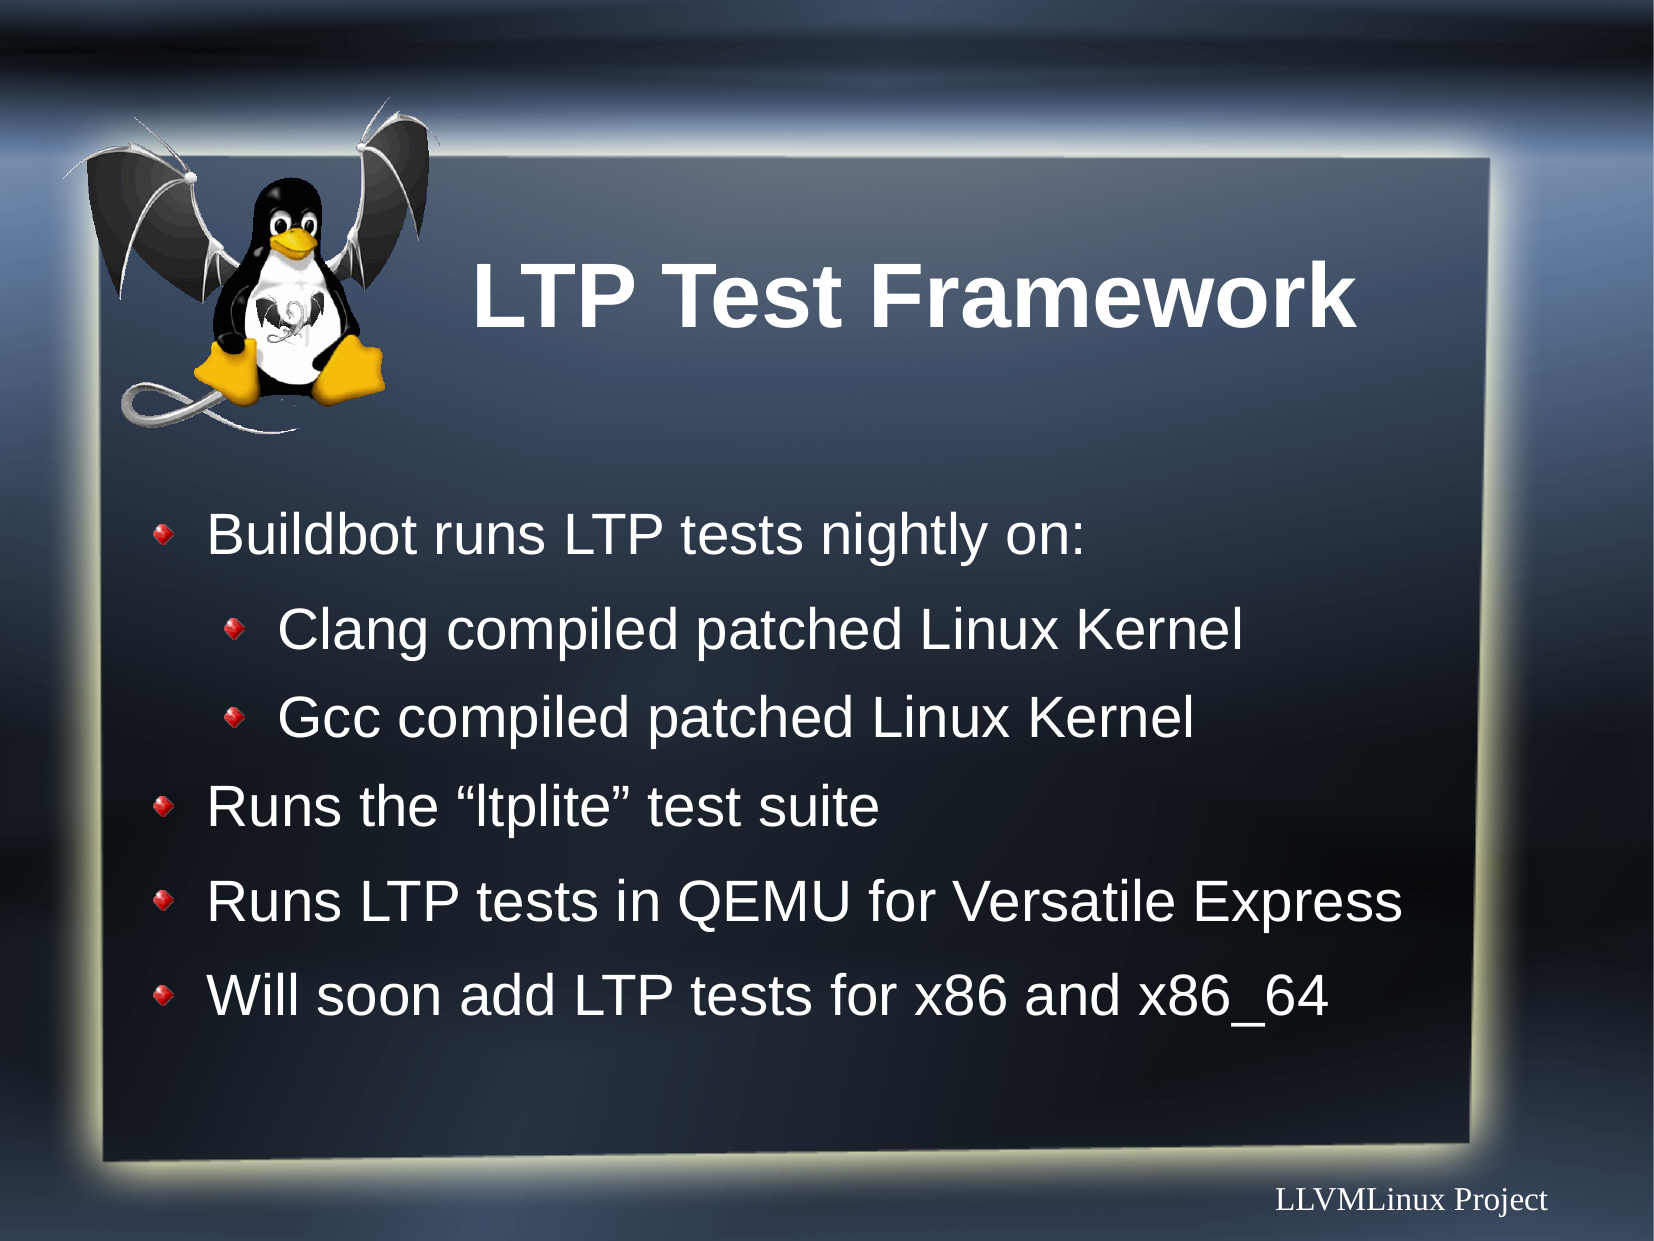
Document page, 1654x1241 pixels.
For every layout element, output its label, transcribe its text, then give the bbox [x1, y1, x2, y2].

list Buildbot runs LTP tests nightly on: Clang compiled patched Linux Kernel Gcc compiled patched Linux Kernel Runs the “ltplite” test suite Runs LTP tests in QEMU for Versatile Express Will soon add LTP tests for x86 and x86_64 [135, 501, 1447, 1152]
picture [0, 0, 1654, 1241]
title LTP Test Framework [443, 177, 1359, 414]
